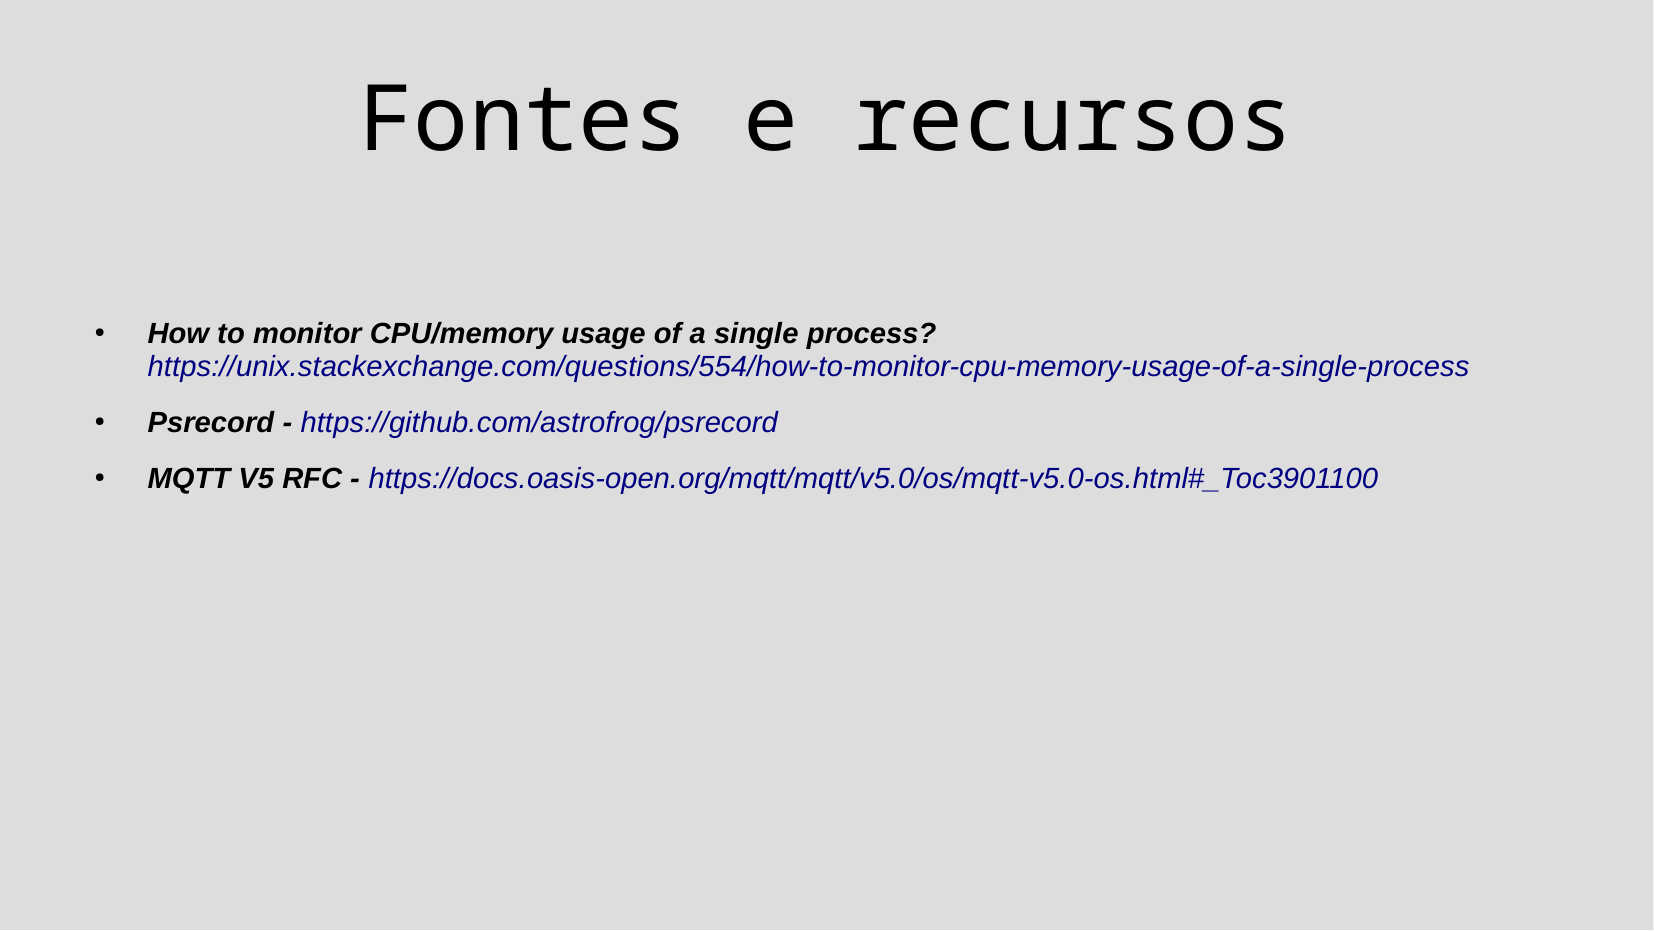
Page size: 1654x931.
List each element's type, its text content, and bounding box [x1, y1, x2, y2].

title Fontes e recursos [82, 37, 1571, 193]
list How to monitor CPU/memory usage of a single process? https://unix.stackexchange.com/questions/554/how-to-monitor-cpu-memory-usage-of-a-single-process Psrecord - https://github.com/astrofrog/psrecord MQTT V5 RFC - https://docs.oasis-open.org/mqtt/mqtt/v5.0/os/mqtt-v5.0-os.html#_Toc3901100 [76, 316, 1565, 857]
